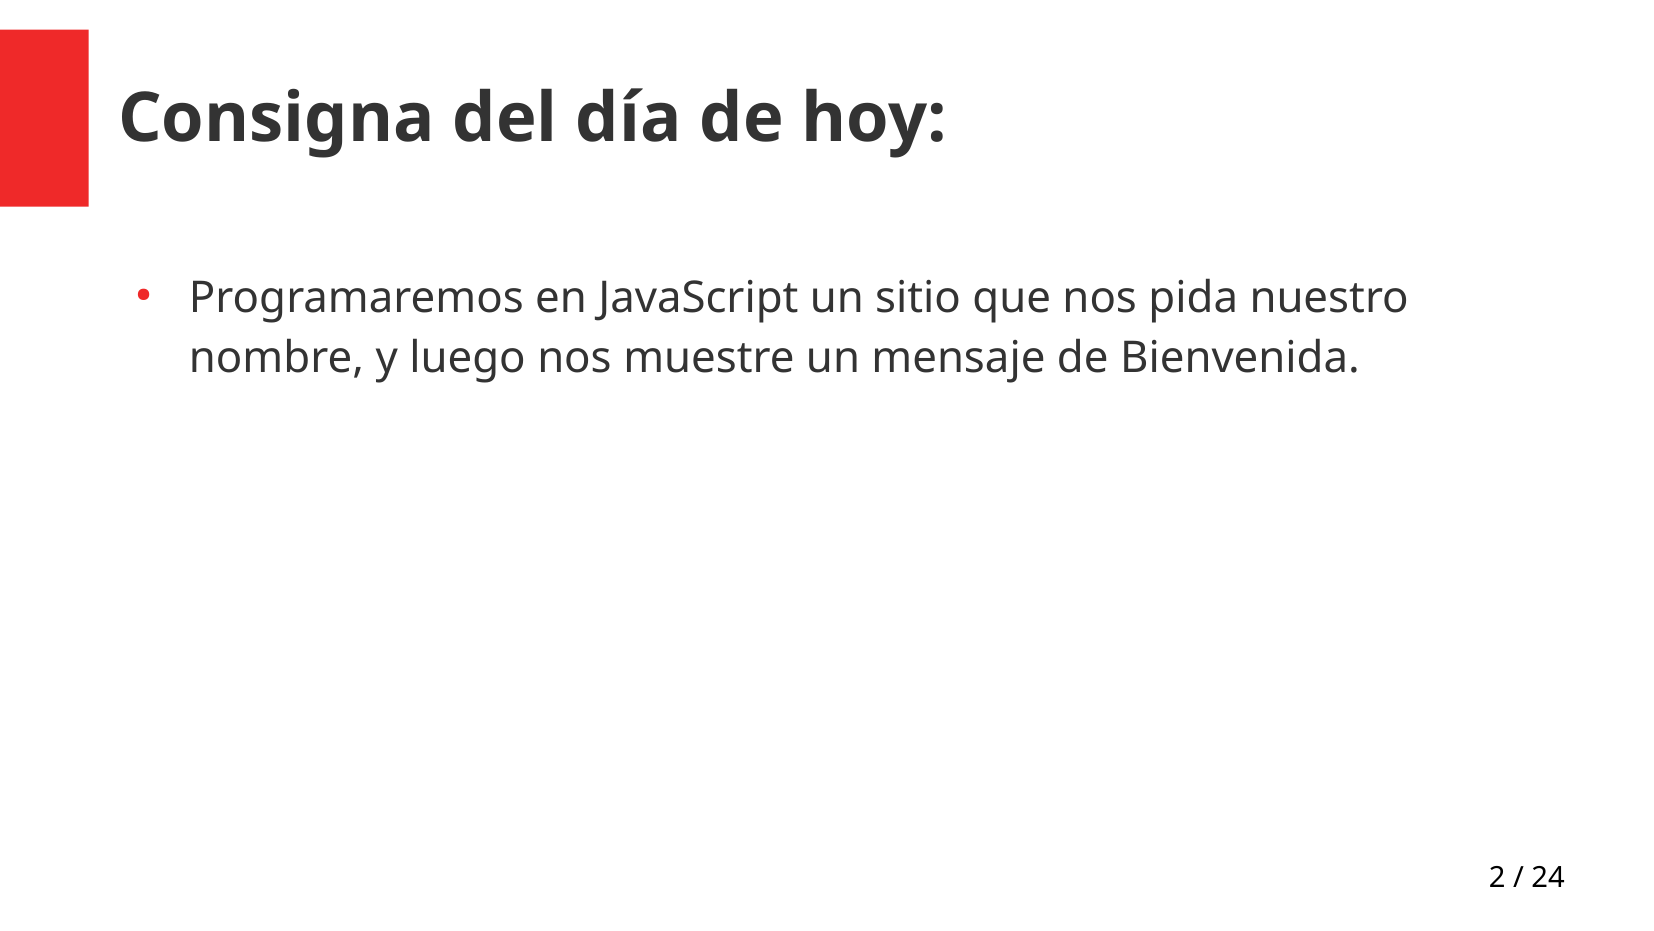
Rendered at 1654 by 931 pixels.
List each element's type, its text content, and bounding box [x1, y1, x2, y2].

title Consigna del día de hoy: [118, 37, 1571, 193]
list Programaremos en JavaScript un sitio que nos pida nuestro nombre, y luego nos muestre un mensaje de Bienvenida. [118, 265, 1536, 806]
